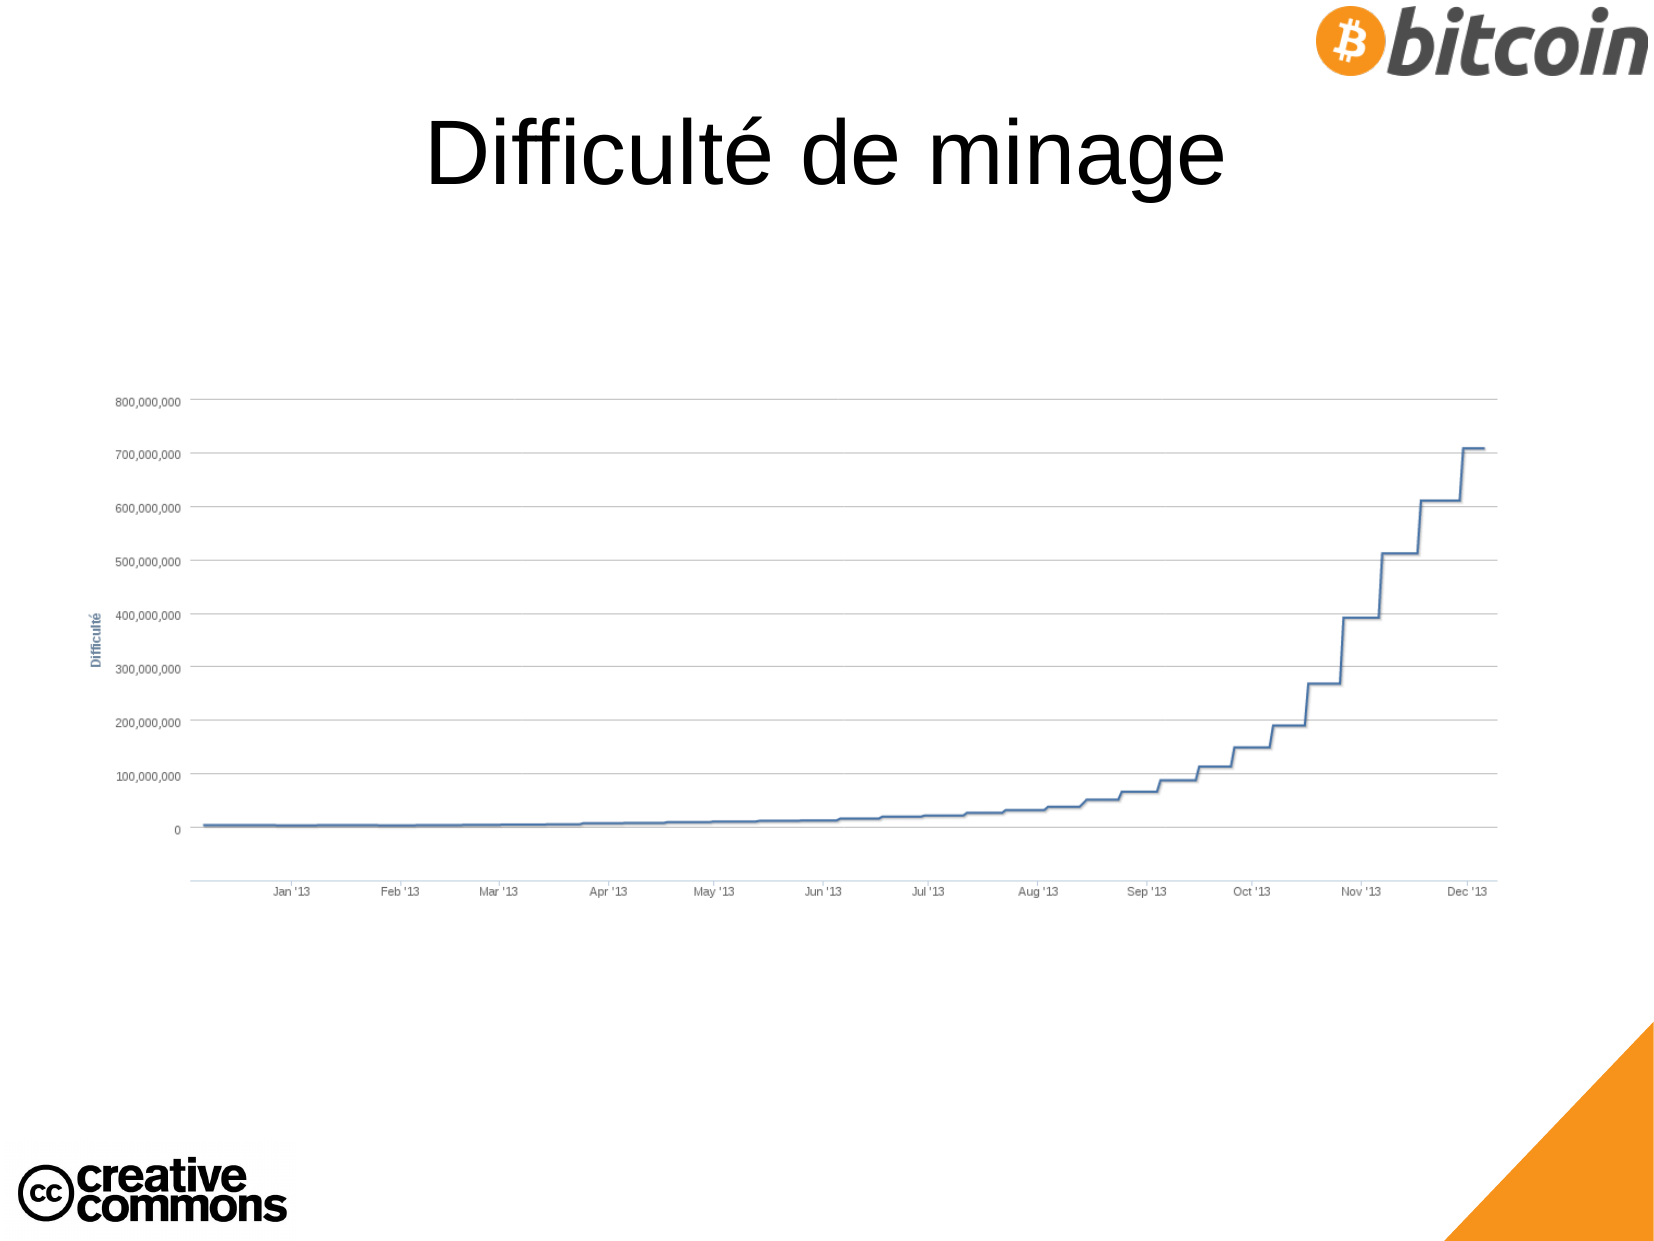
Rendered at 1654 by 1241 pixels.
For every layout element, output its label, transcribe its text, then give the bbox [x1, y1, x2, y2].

title Difficulté de minage [82, 49, 1571, 257]
picture [1316, 6, 1648, 76]
picture [3, 1139, 296, 1241]
picture [82, 389, 1538, 910]
